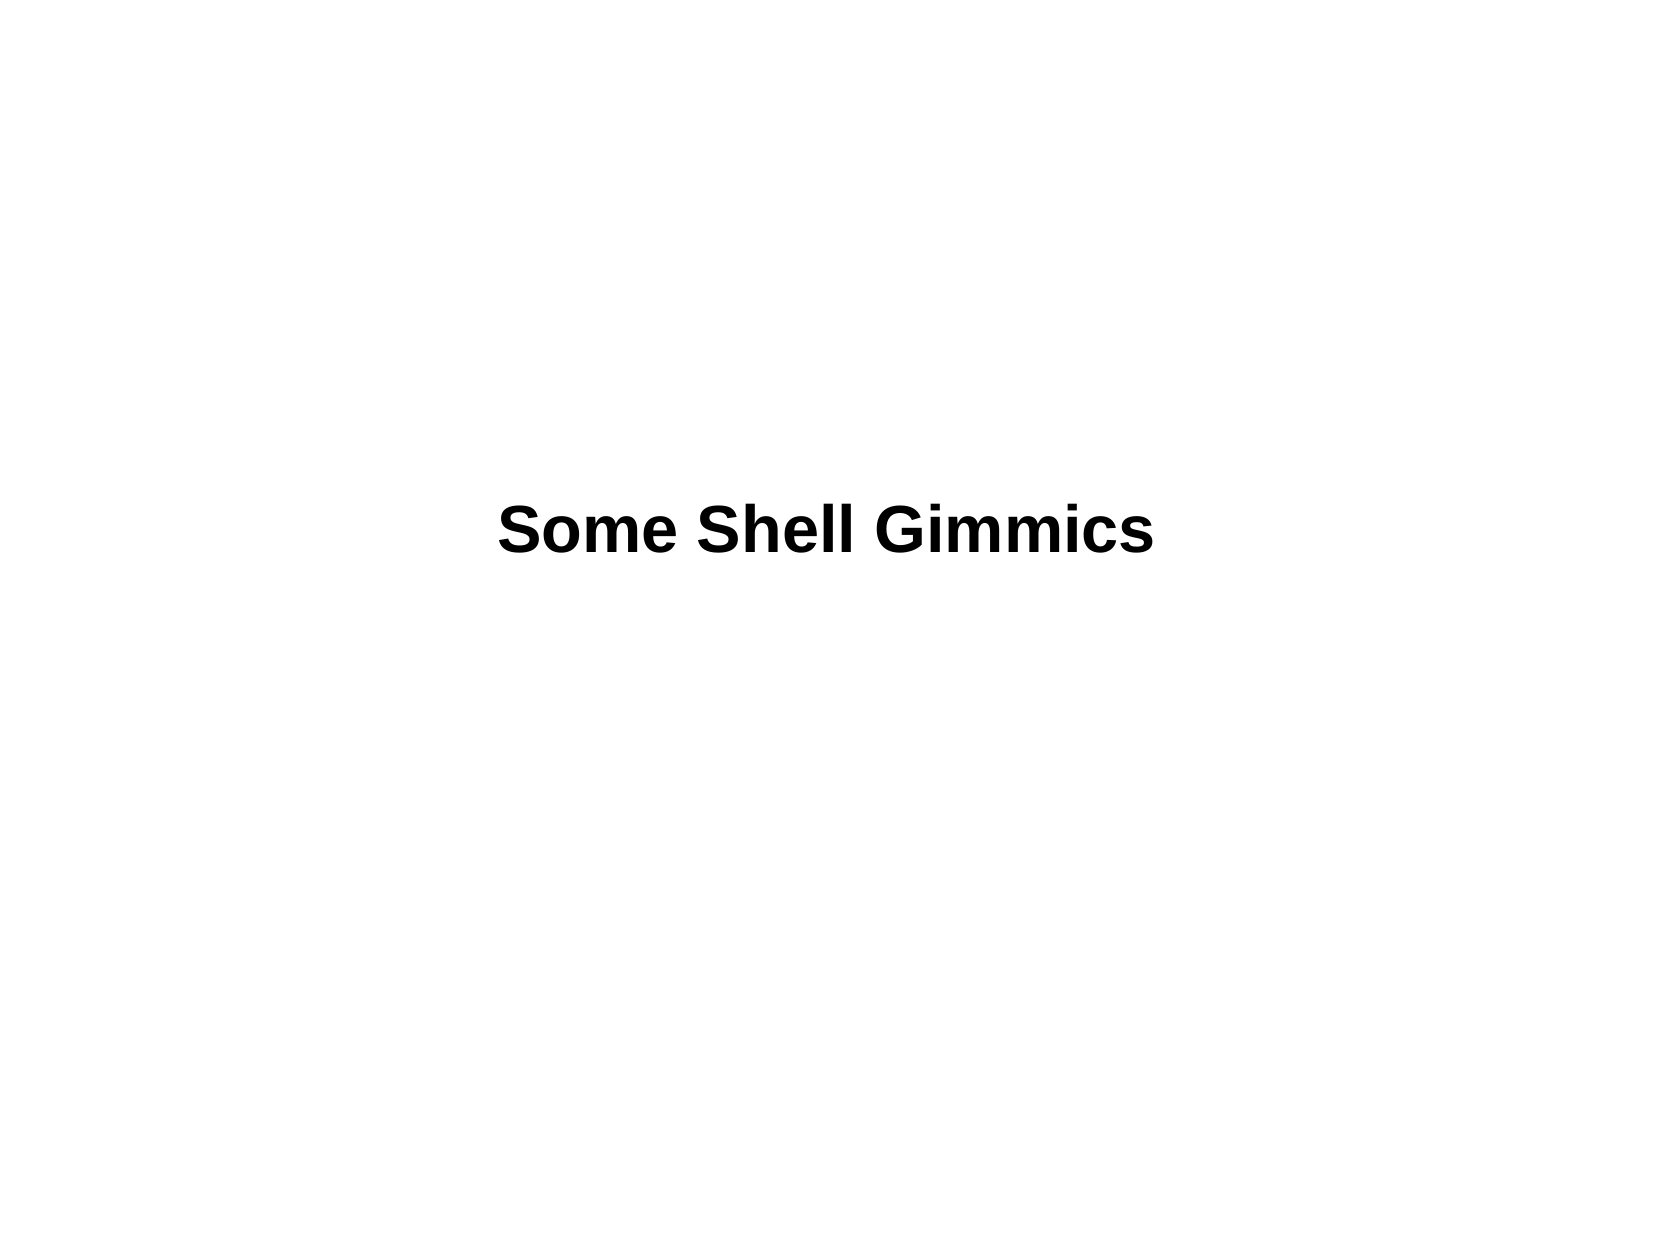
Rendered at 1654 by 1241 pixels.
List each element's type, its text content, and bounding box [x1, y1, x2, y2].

subtitle Some Shell Gimmics [82, 49, 1571, 1010]
